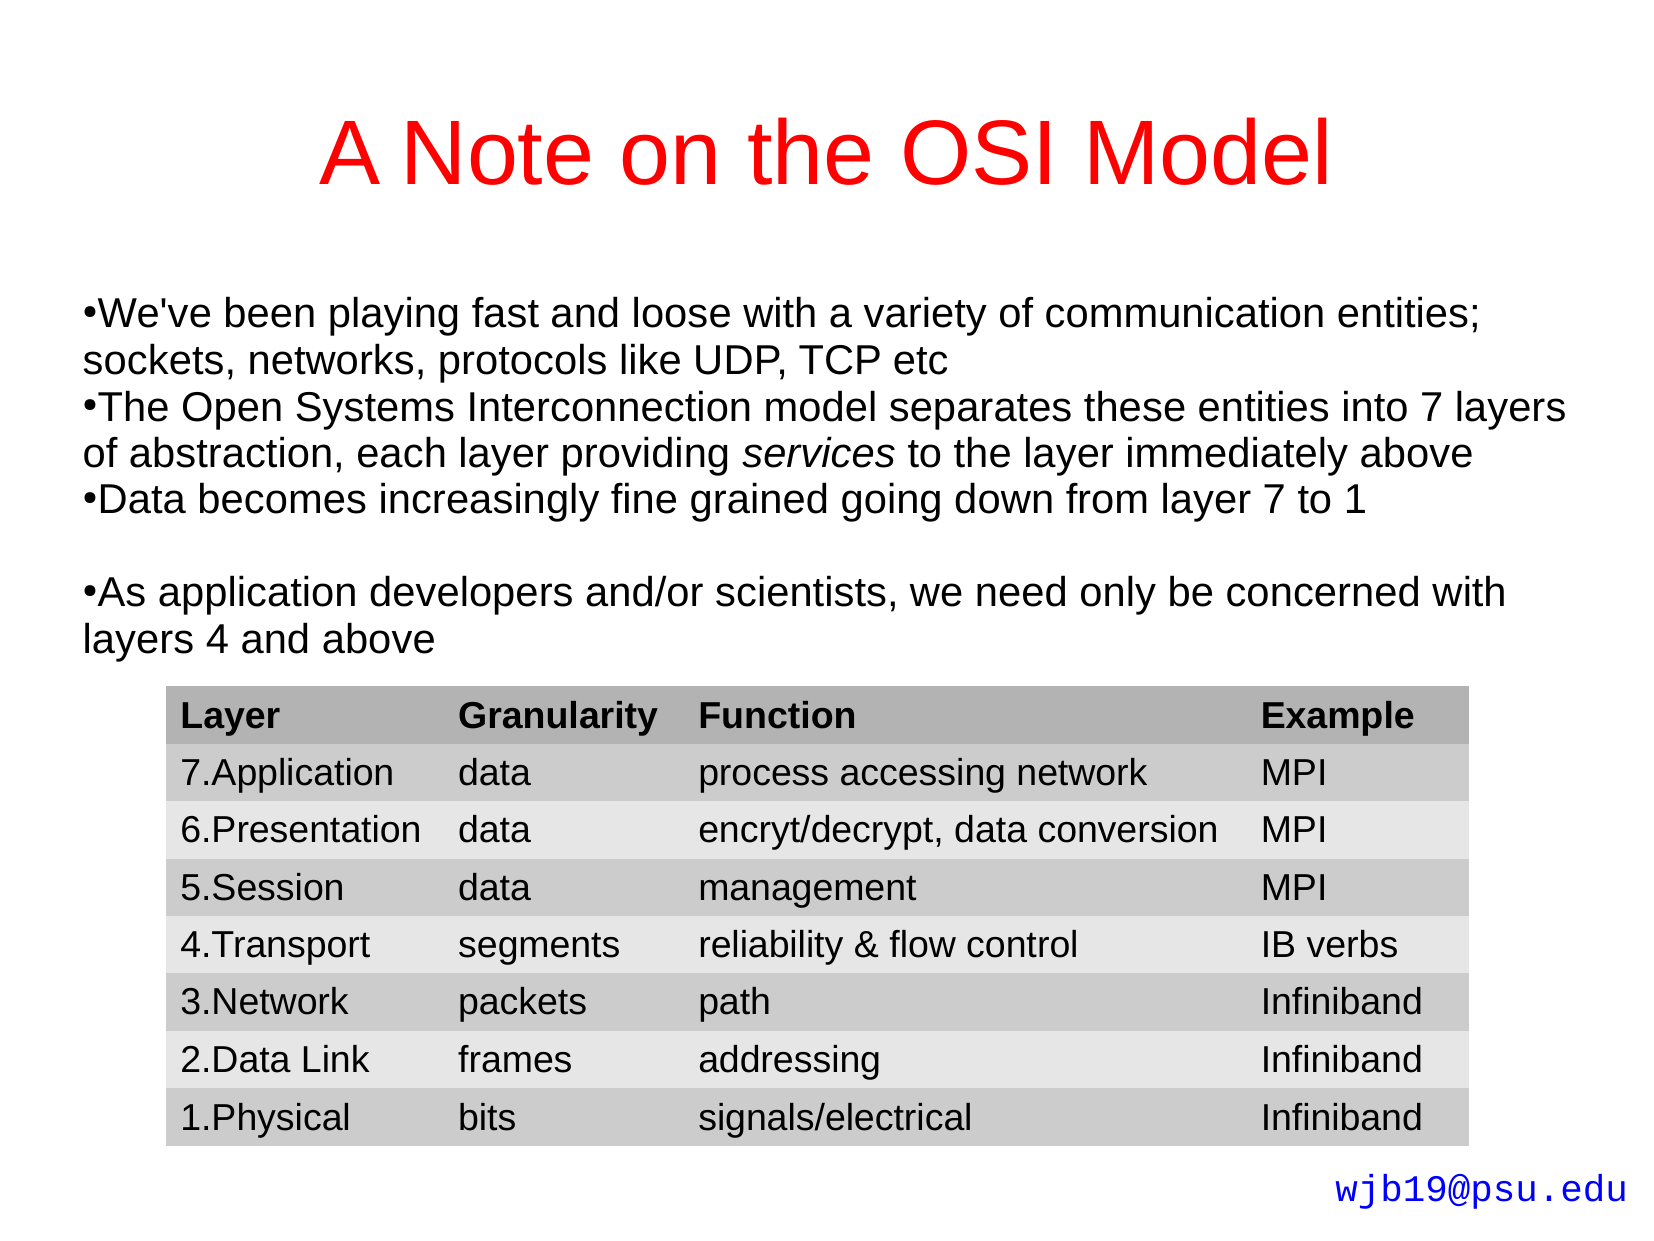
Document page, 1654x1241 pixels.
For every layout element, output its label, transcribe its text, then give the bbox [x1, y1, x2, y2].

table_cell packets [443, 973, 684, 1031]
table_cell 7.Application [166, 744, 443, 801]
table_cell data [443, 859, 684, 916]
table_cell MPI [1246, 744, 1469, 801]
table_cell 5.Session [166, 859, 443, 916]
table_cell 1.Physical [166, 1088, 443, 1146]
table_cell bits [443, 1088, 684, 1146]
table_cell 2.Data Link [166, 1031, 443, 1088]
table_cell encryt/decrypt, data conversion [684, 801, 1246, 859]
table_cell Infiniband [1246, 1031, 1469, 1088]
table_header Layer [166, 686, 443, 744]
text_box wjb19@psu.edu [1320, 1162, 1643, 1220]
table_cell segments [443, 916, 684, 973]
table_cell process accessing network [684, 744, 1246, 801]
table_cell frames [443, 1031, 684, 1088]
subtitle We've been playing fast and loose with a variety of communication entities; sockets, networks, protocols like UDP, TCP etc The Open Systems Interconnection model separates these entities into 7 layers of abstraction, each layer providing services to the layer immediately above Data becomes increasingly fine grained going down from layer 7 to 1 As application developers and/or scientists, we need only be concerned with layers 4 and above [82, 290, 1571, 1109]
table_cell 3.Network [166, 973, 443, 1031]
table_cell data [443, 801, 684, 859]
table_cell data [443, 744, 684, 801]
table_cell 6.Presentation [166, 801, 443, 859]
table_cell path [684, 973, 1246, 1031]
table_cell Infiniband [1246, 973, 1469, 1031]
table_cell 4.Transport [166, 916, 443, 973]
table_cell Infiniband [1246, 1088, 1469, 1146]
table_header Granularity [443, 686, 684, 744]
table_cell management [684, 859, 1246, 916]
table_cell addressing [684, 1031, 1246, 1088]
title A Note on the OSI Model [82, 49, 1571, 257]
table_cell MPI [1246, 801, 1469, 859]
table_cell signals/electrical [684, 1088, 1246, 1146]
table_cell IB verbs [1246, 916, 1469, 973]
table_header Function [684, 686, 1246, 744]
table_cell reliability & flow control [684, 916, 1246, 973]
table_header Example [1246, 686, 1469, 744]
table_cell MPI [1246, 859, 1469, 916]
